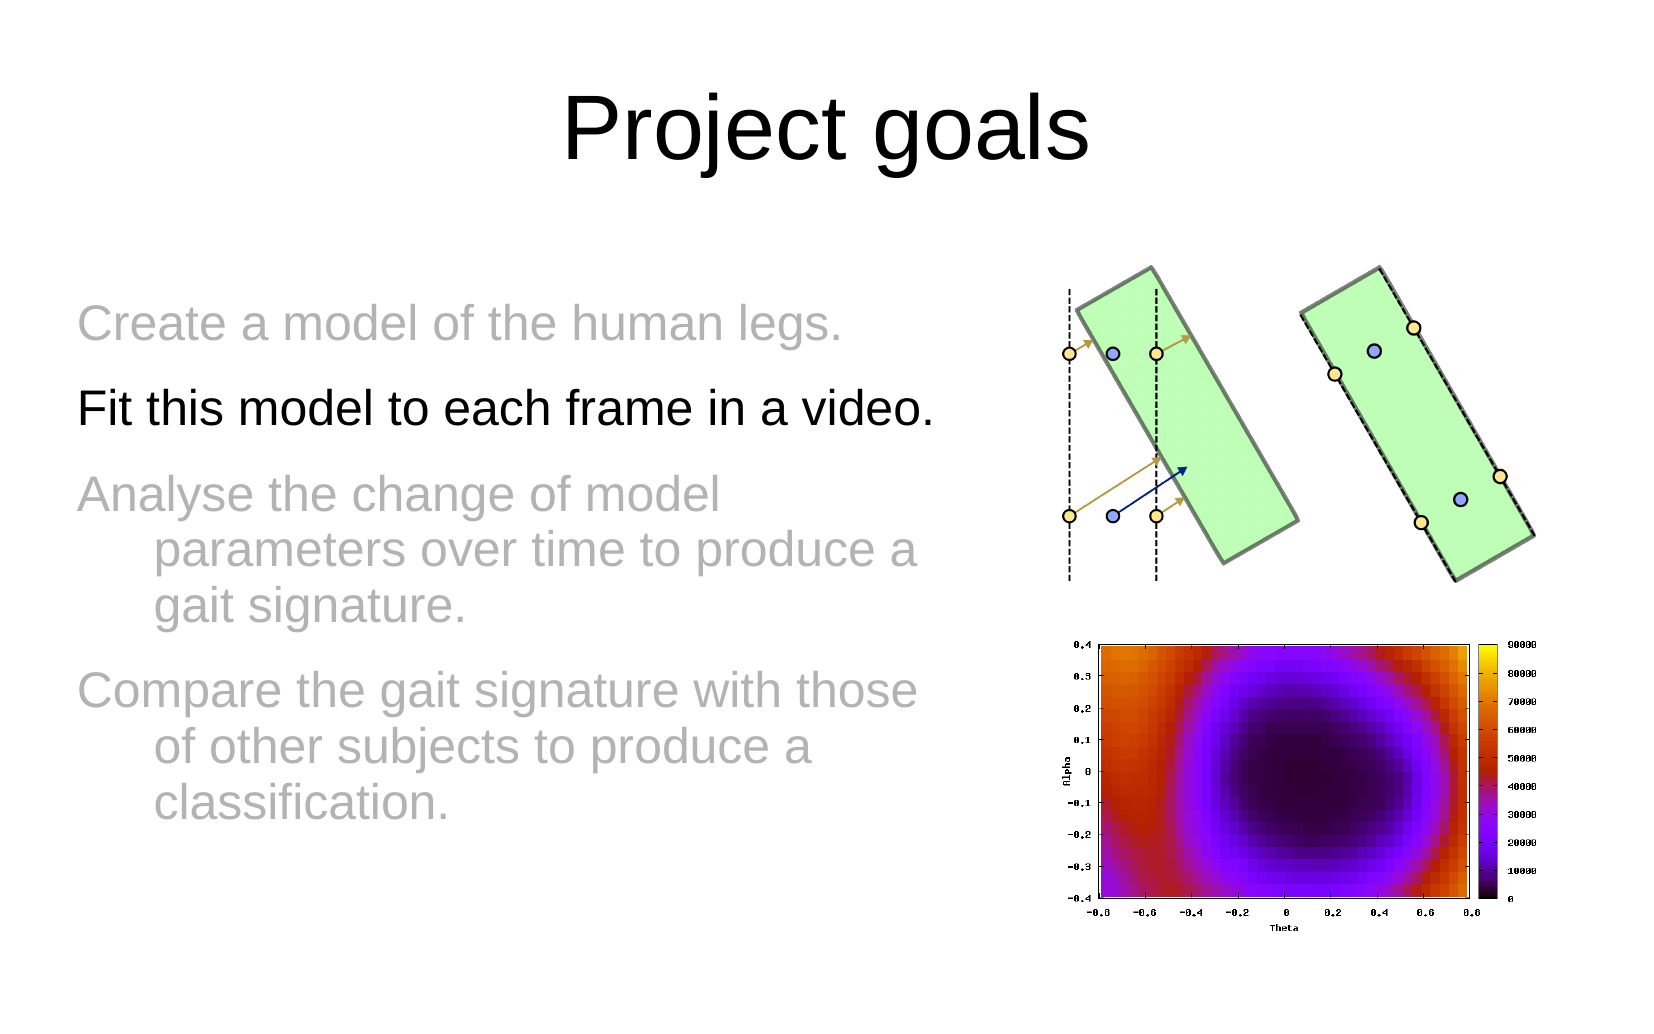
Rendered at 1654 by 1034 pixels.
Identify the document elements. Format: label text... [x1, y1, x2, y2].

picture [1062, 641, 1536, 931]
list Create a model of the human legs. Fit this model to each frame in a video. Analyse the change of model parameters over time to produce a gait signature. Compare the gait signature with those of other subjects to produce a classification. [59, 295, 945, 910]
title Project goals [82, 41, 1571, 214]
picture [1062, 265, 1536, 583]
